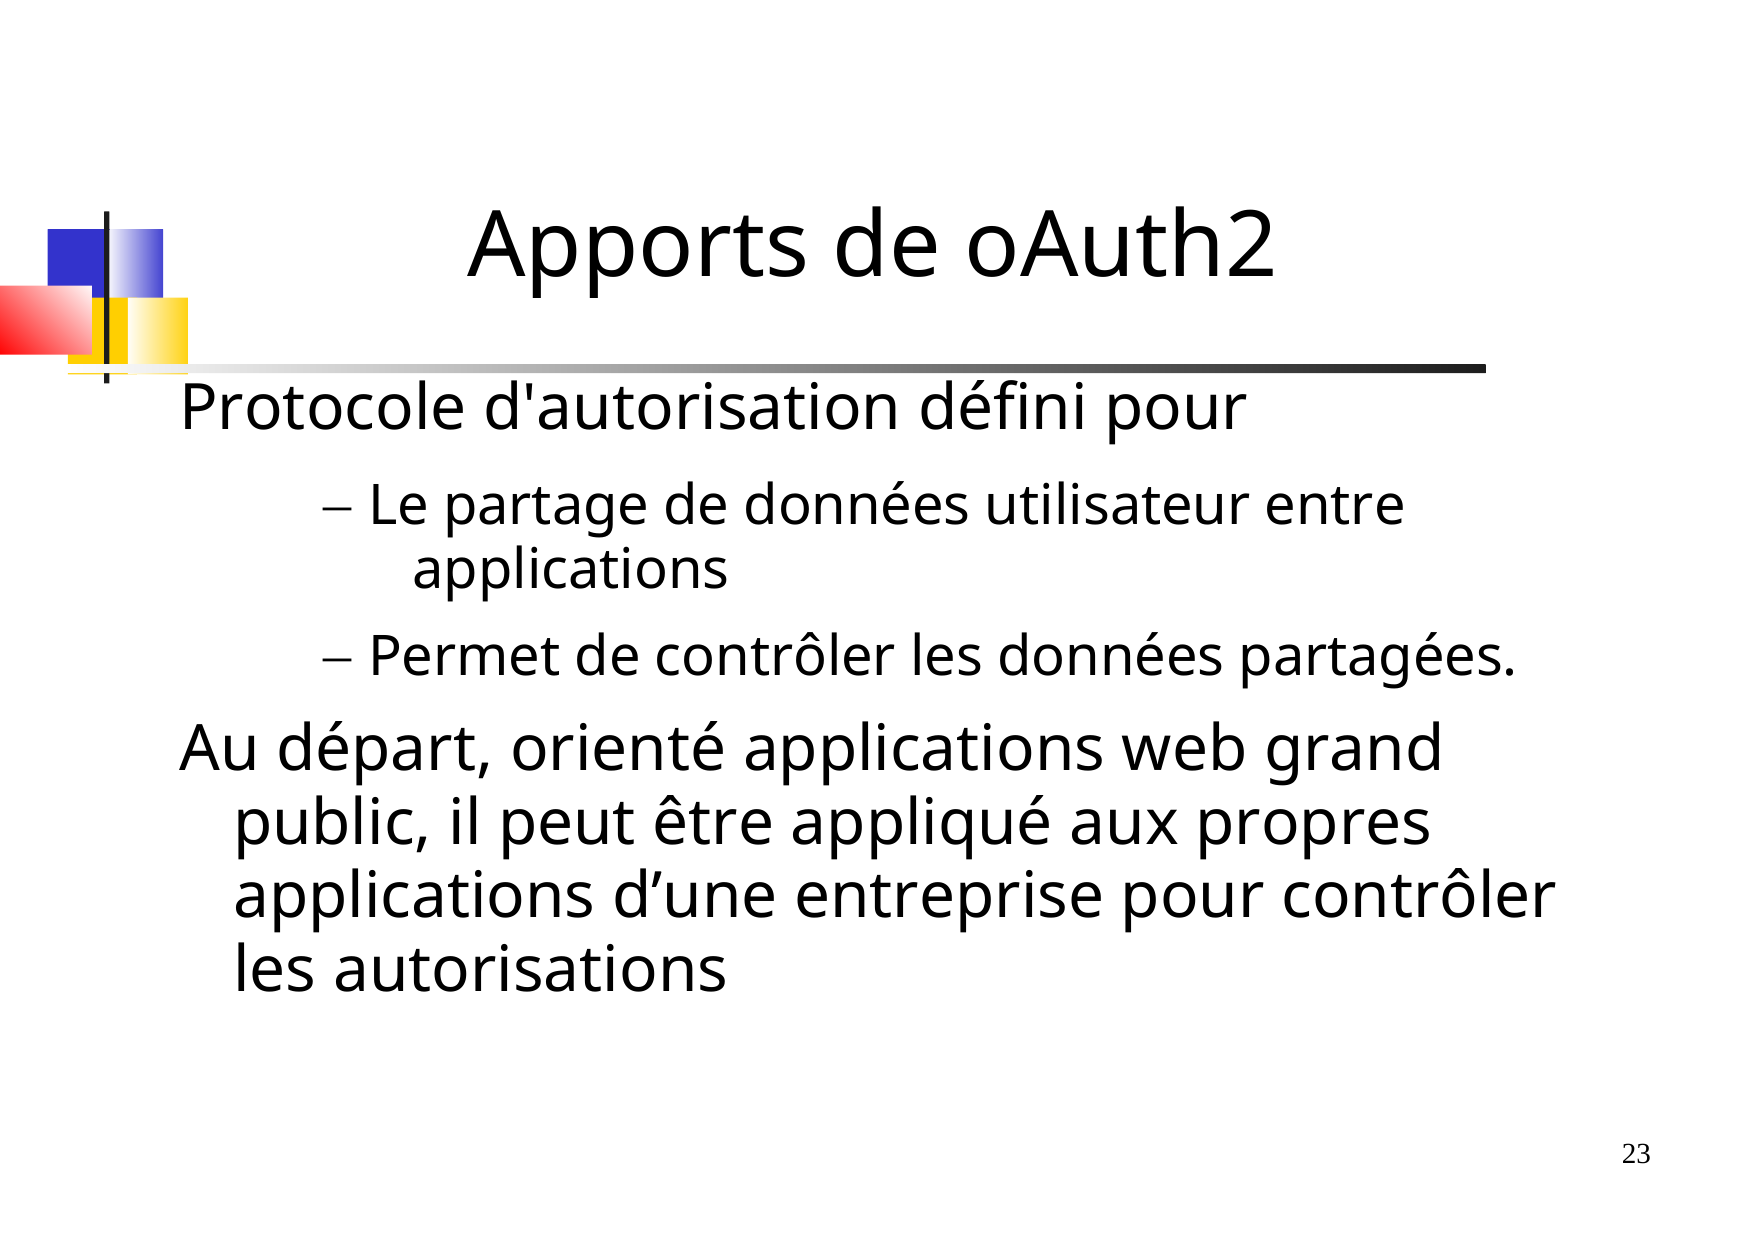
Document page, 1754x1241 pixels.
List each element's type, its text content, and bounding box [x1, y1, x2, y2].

list Protocole d'autorisation défini pour Le partage de données utilisateur entre applications Permet de contrôler les données partagées. Au départ, orienté applications web grand public, il peut être appliqué aux propres applications d’une entreprise pour contrôler les autorisations [179, 371, 1567, 1091]
title Apports de oAuth2 [179, 139, 1567, 351]
